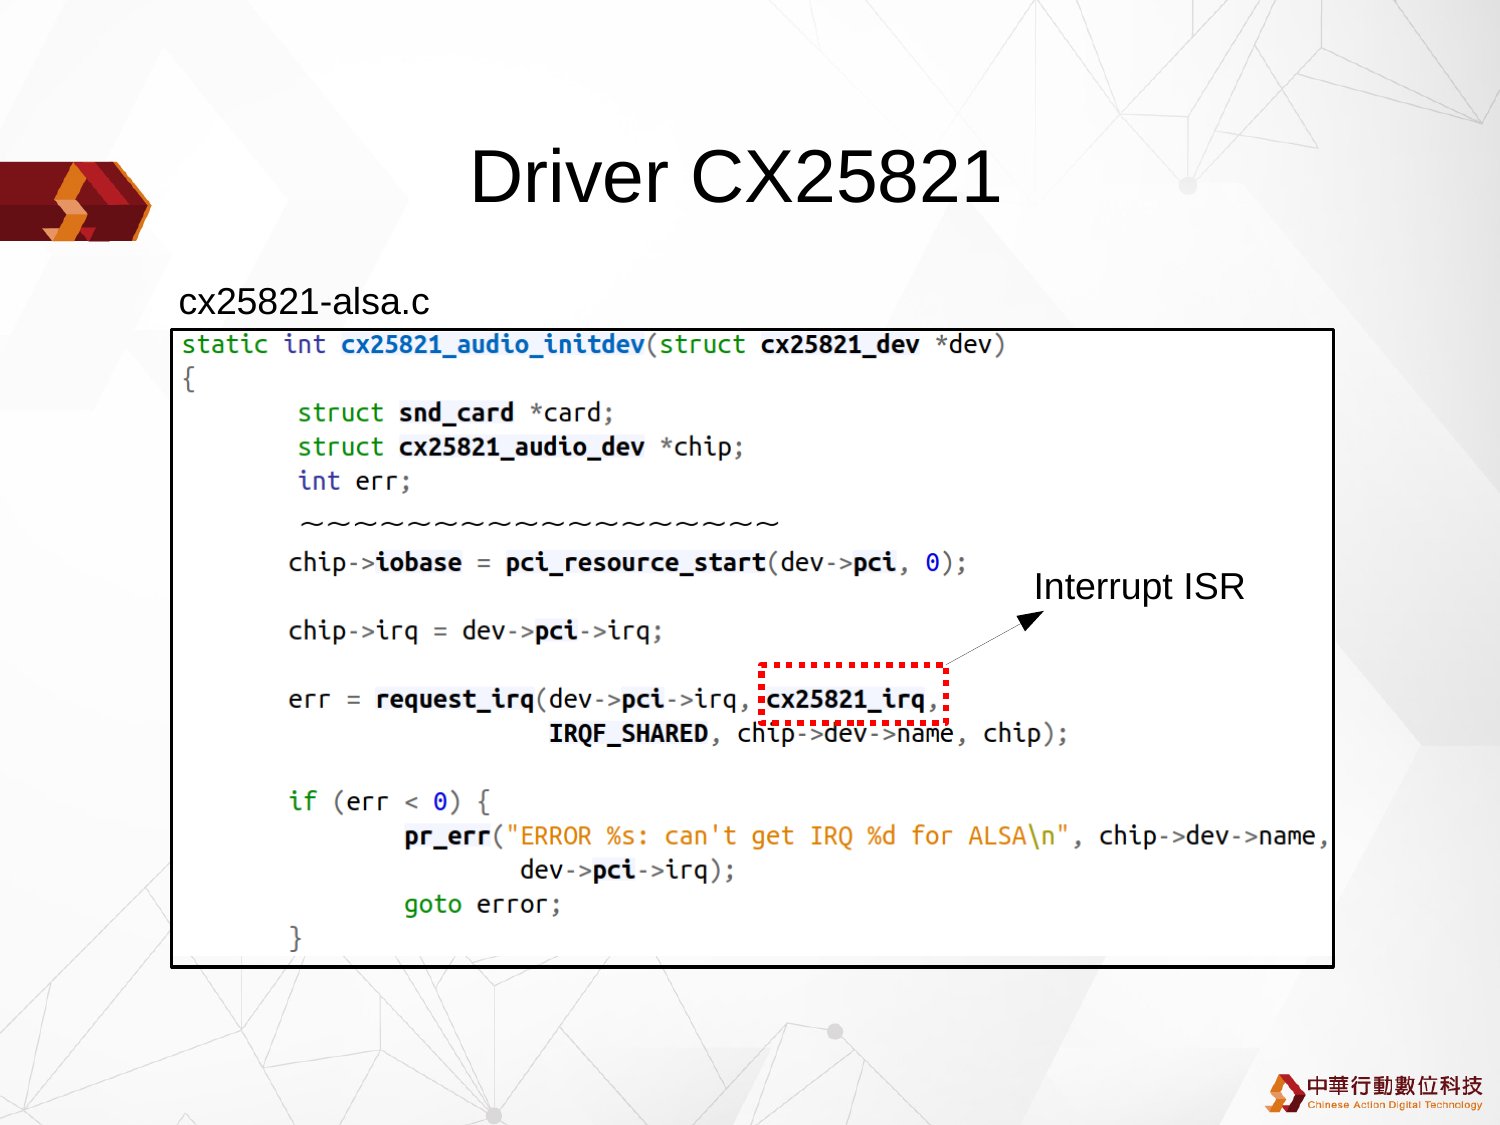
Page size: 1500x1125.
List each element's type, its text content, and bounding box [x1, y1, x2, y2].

text_box cx25821-alsa.c [163, 269, 502, 330]
title Driver CX25821 [106, 101, 1366, 254]
picture [0, 0, 1500, 1125]
text_box Interrupt ISR [1018, 554, 1325, 615]
